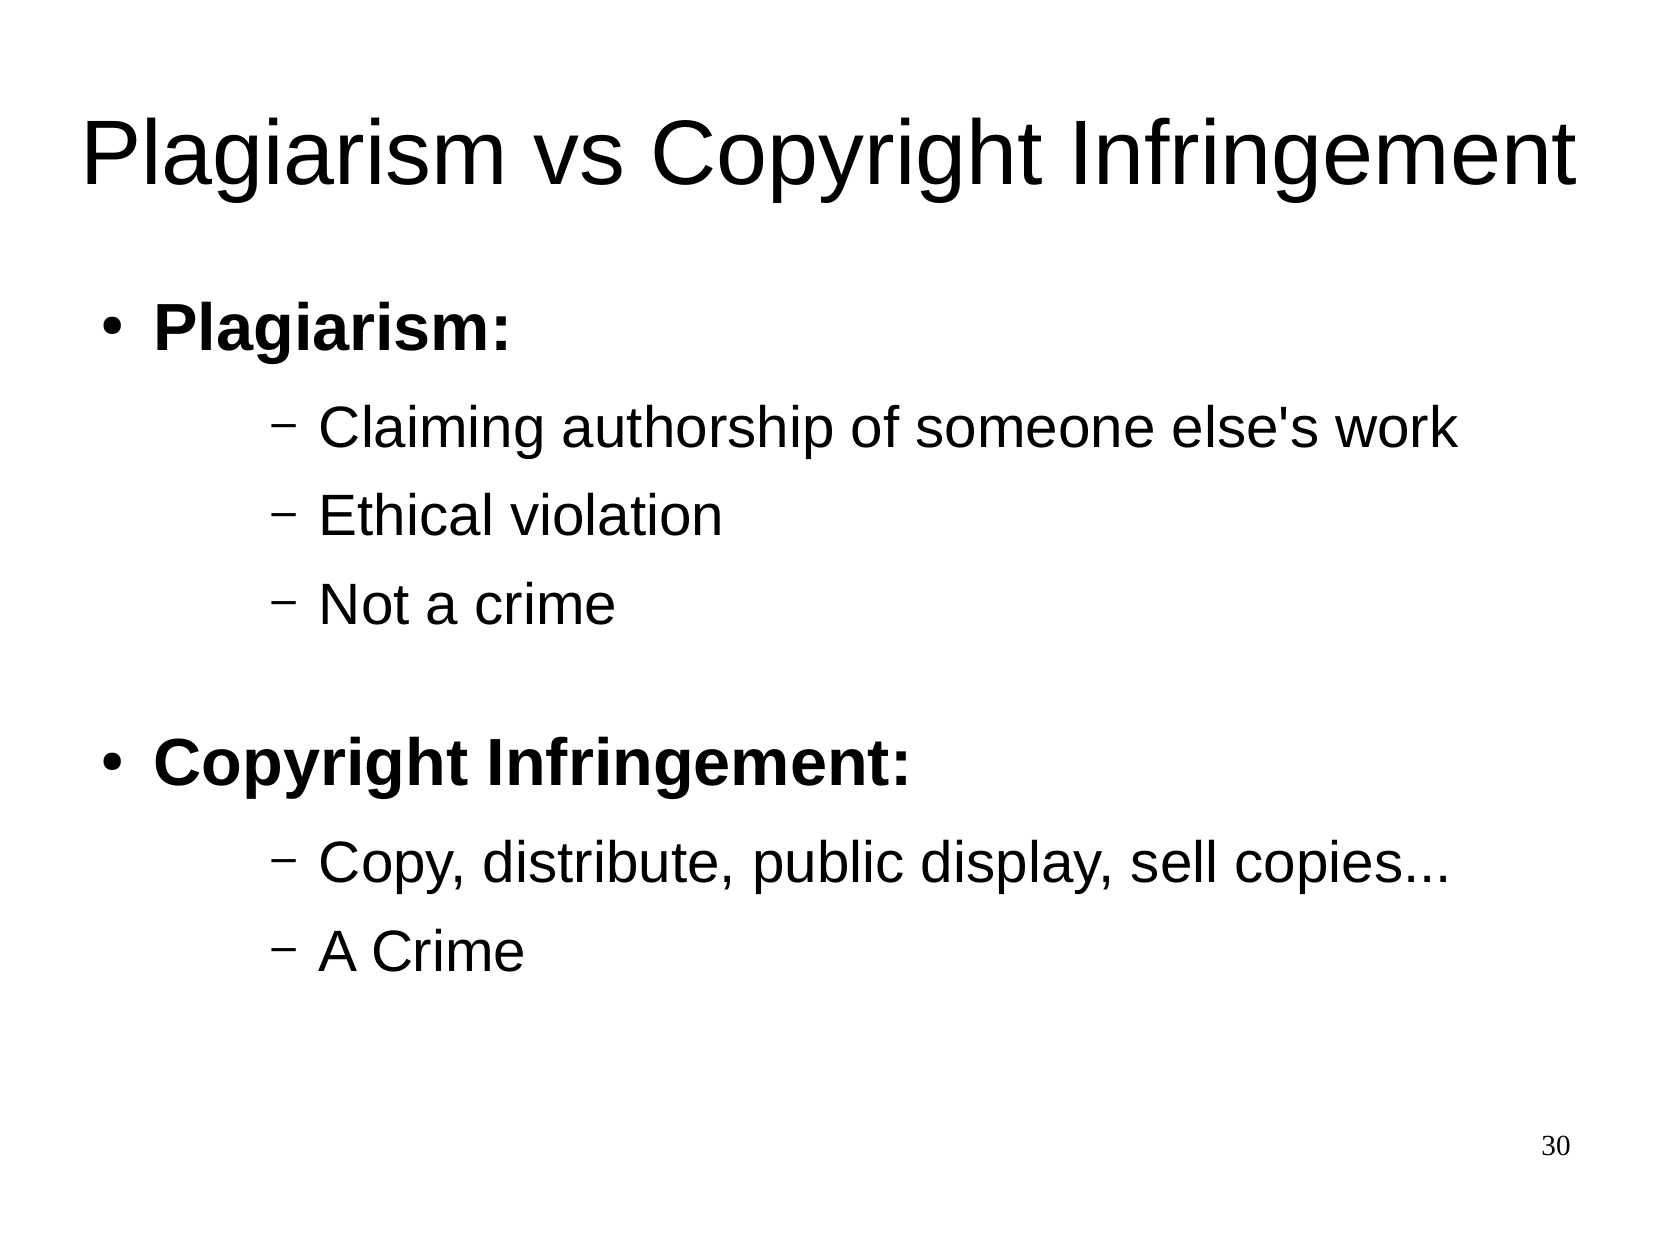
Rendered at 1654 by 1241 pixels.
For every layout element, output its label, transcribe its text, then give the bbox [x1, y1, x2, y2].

list Plagiarism: Claiming authorship of someone else's work Ethical violation Not a crime Copyright Infringement: Copy, distribute, public display, sell copies... A Crime [82, 290, 1571, 1094]
title Plagiarism vs Copyright Infringement [64, 56, 1595, 250]
